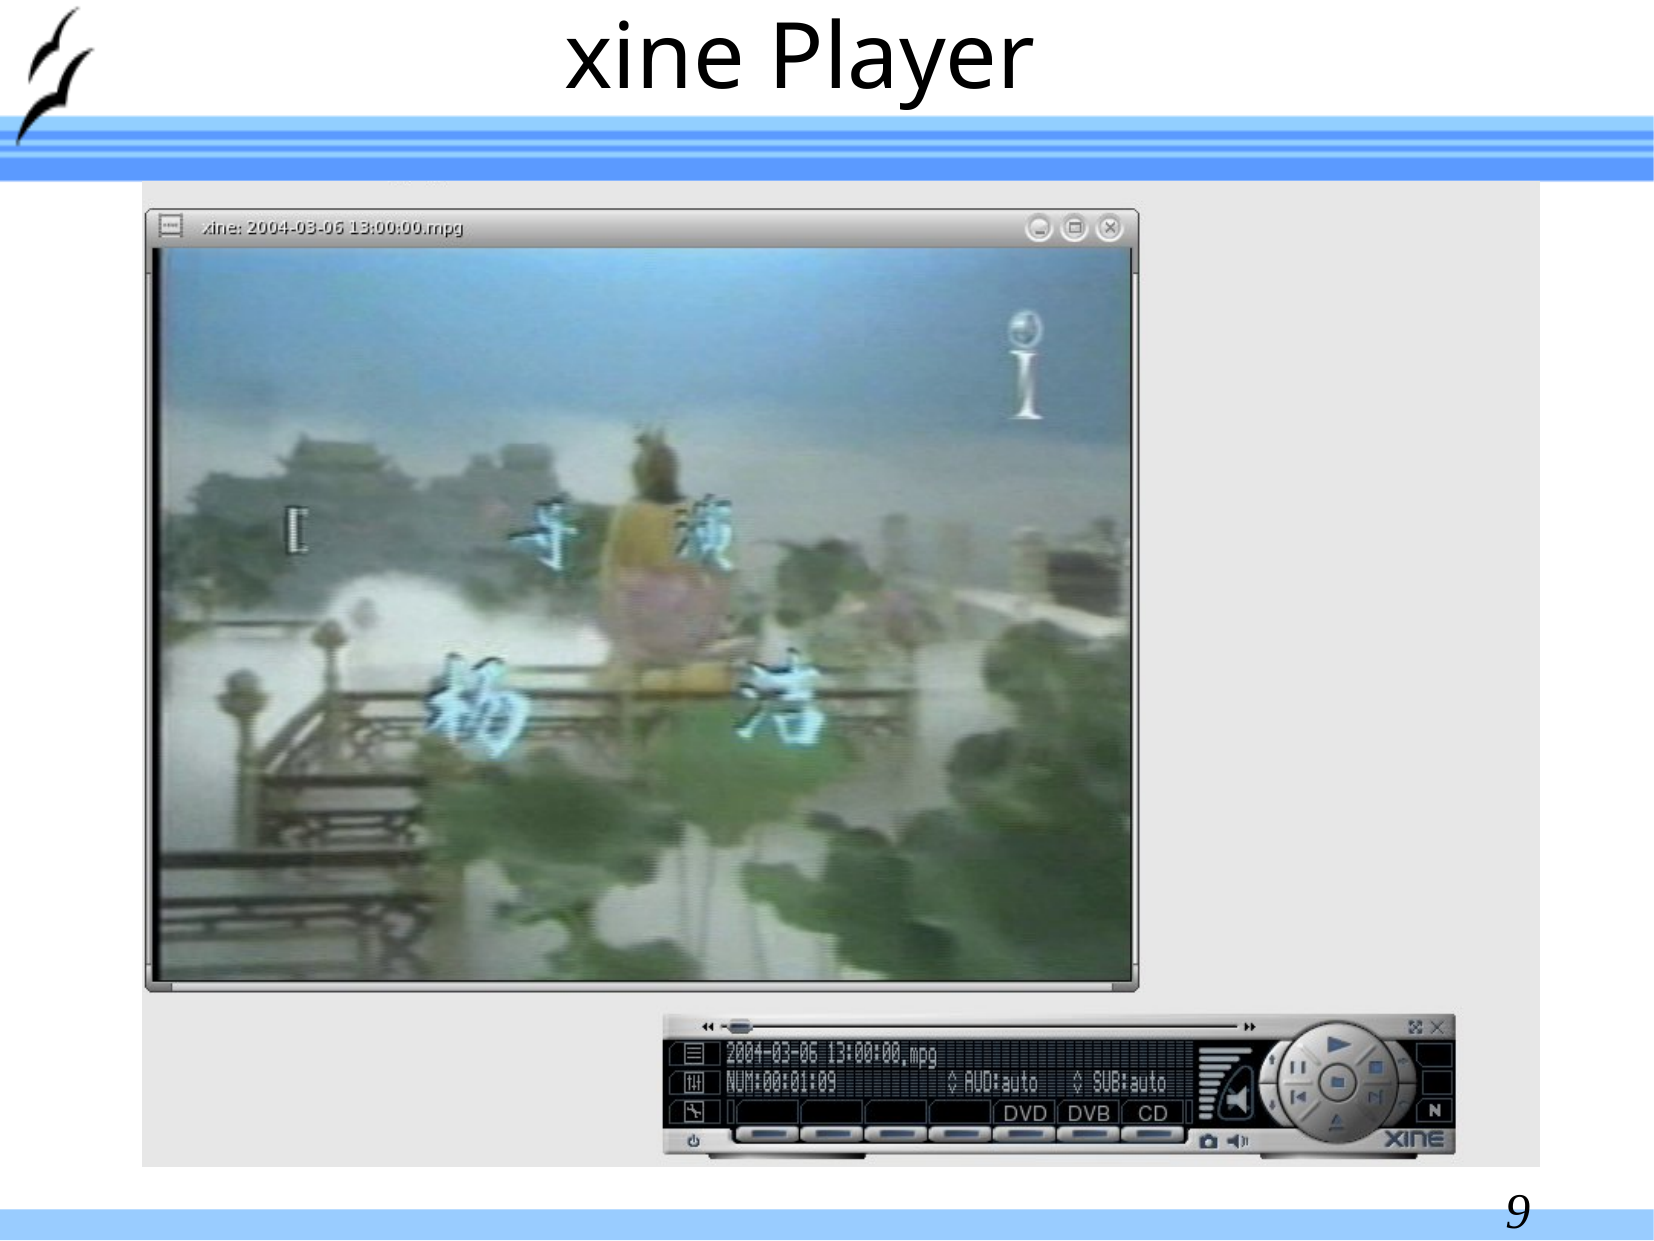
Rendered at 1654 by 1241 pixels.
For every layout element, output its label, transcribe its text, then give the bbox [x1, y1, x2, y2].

picture [0, 0, 1654, 1168]
title xine Player [94, 0, 1507, 121]
